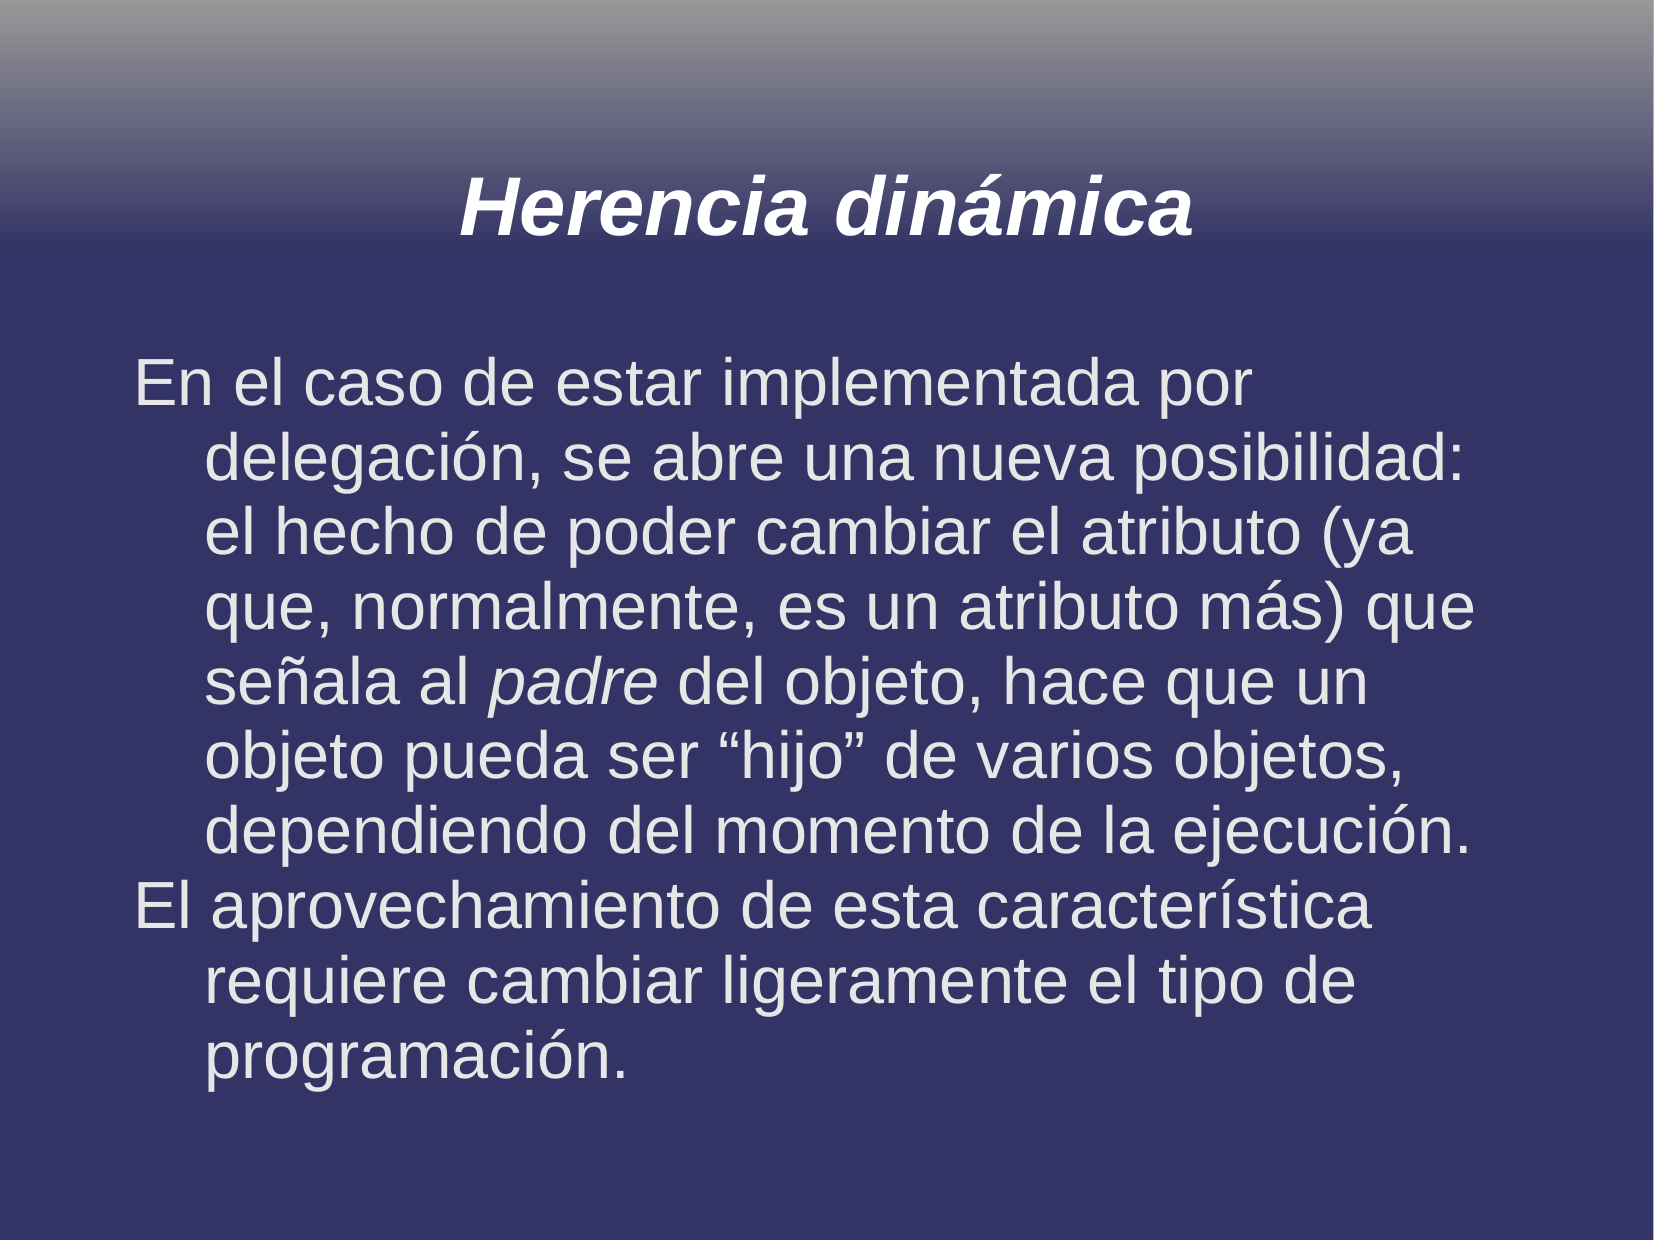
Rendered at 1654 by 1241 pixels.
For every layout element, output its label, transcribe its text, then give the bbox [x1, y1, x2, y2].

title Herencia dinámica [121, 102, 1534, 311]
list En el caso de estar implementada por delegación, se abre una nueva posibilidad: el hecho de poder cambiar el atributo (ya que, normalmente, es un atributo más) que señala al padre del objeto, hace que un objeto pueda ser “hijo” de varios objetos, dependiendo del momento de la ejecución. El aprovechamiento de esta característica requiere cambiar ligeramente el tipo de programación. [121, 344, 1534, 1127]
